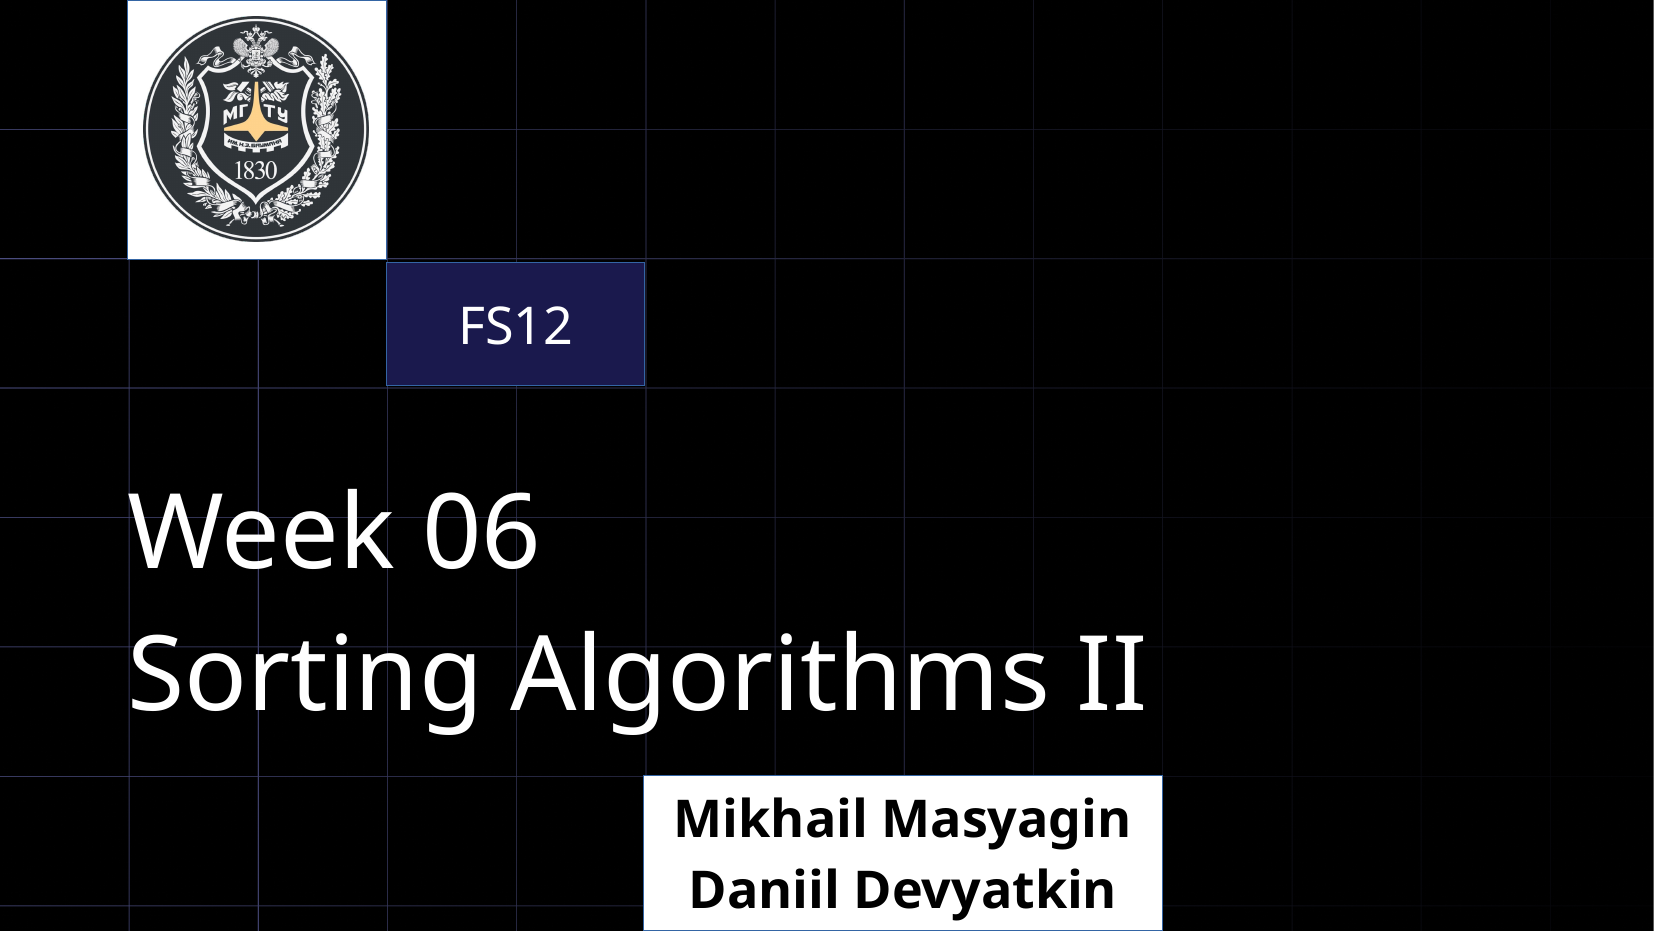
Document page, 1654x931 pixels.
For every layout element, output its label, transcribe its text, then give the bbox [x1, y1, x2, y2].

text_box [127, 0, 387, 260]
picture [143, 16, 369, 242]
text_box Mikhail Masyagin Daniil Devyatkin [643, 775, 1163, 931]
text_box Week 06 Sorting Algorithms II [112, 450, 1131, 778]
text_box FS12 [386, 262, 645, 386]
picture [0, 0, 1654, 931]
